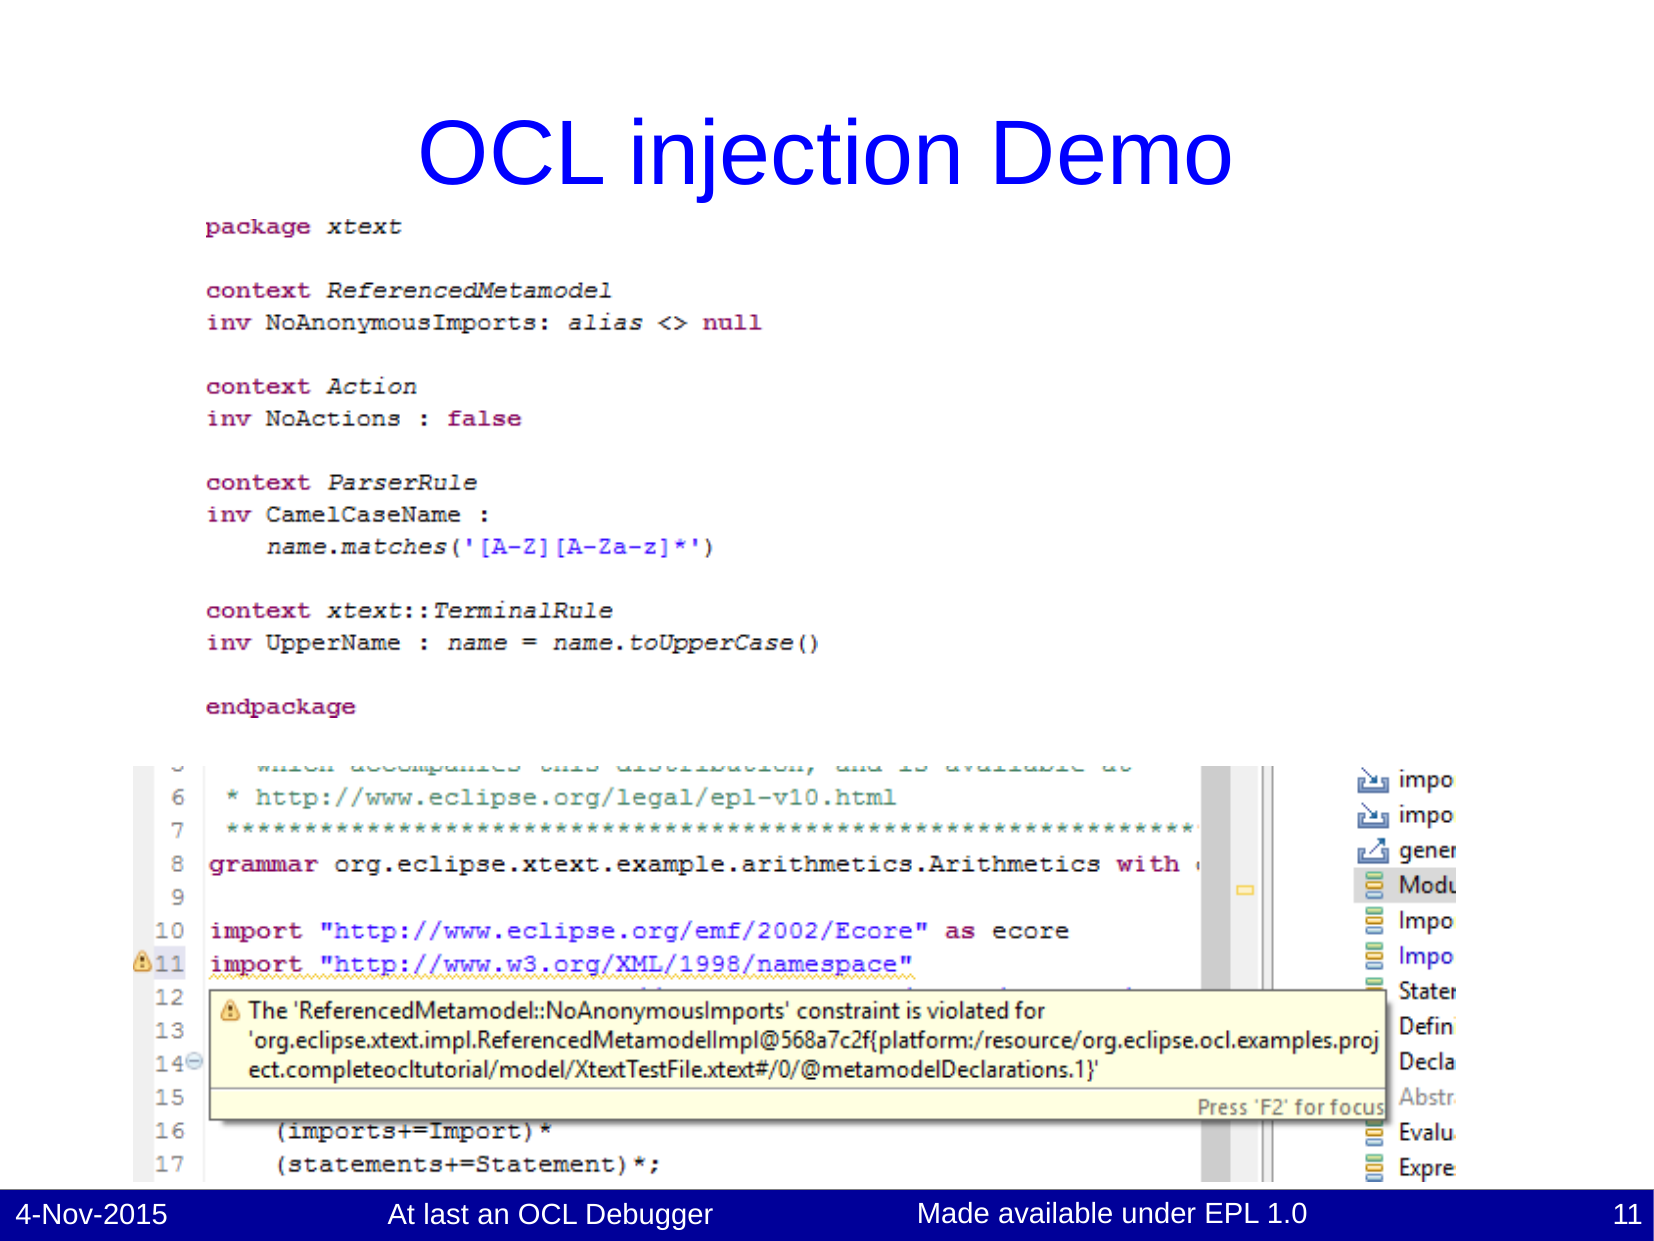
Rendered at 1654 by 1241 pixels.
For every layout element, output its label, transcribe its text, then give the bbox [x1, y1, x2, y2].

title OCL injection Demo [82, 49, 1571, 257]
picture [206, 219, 818, 718]
picture [133, 766, 1456, 1182]
